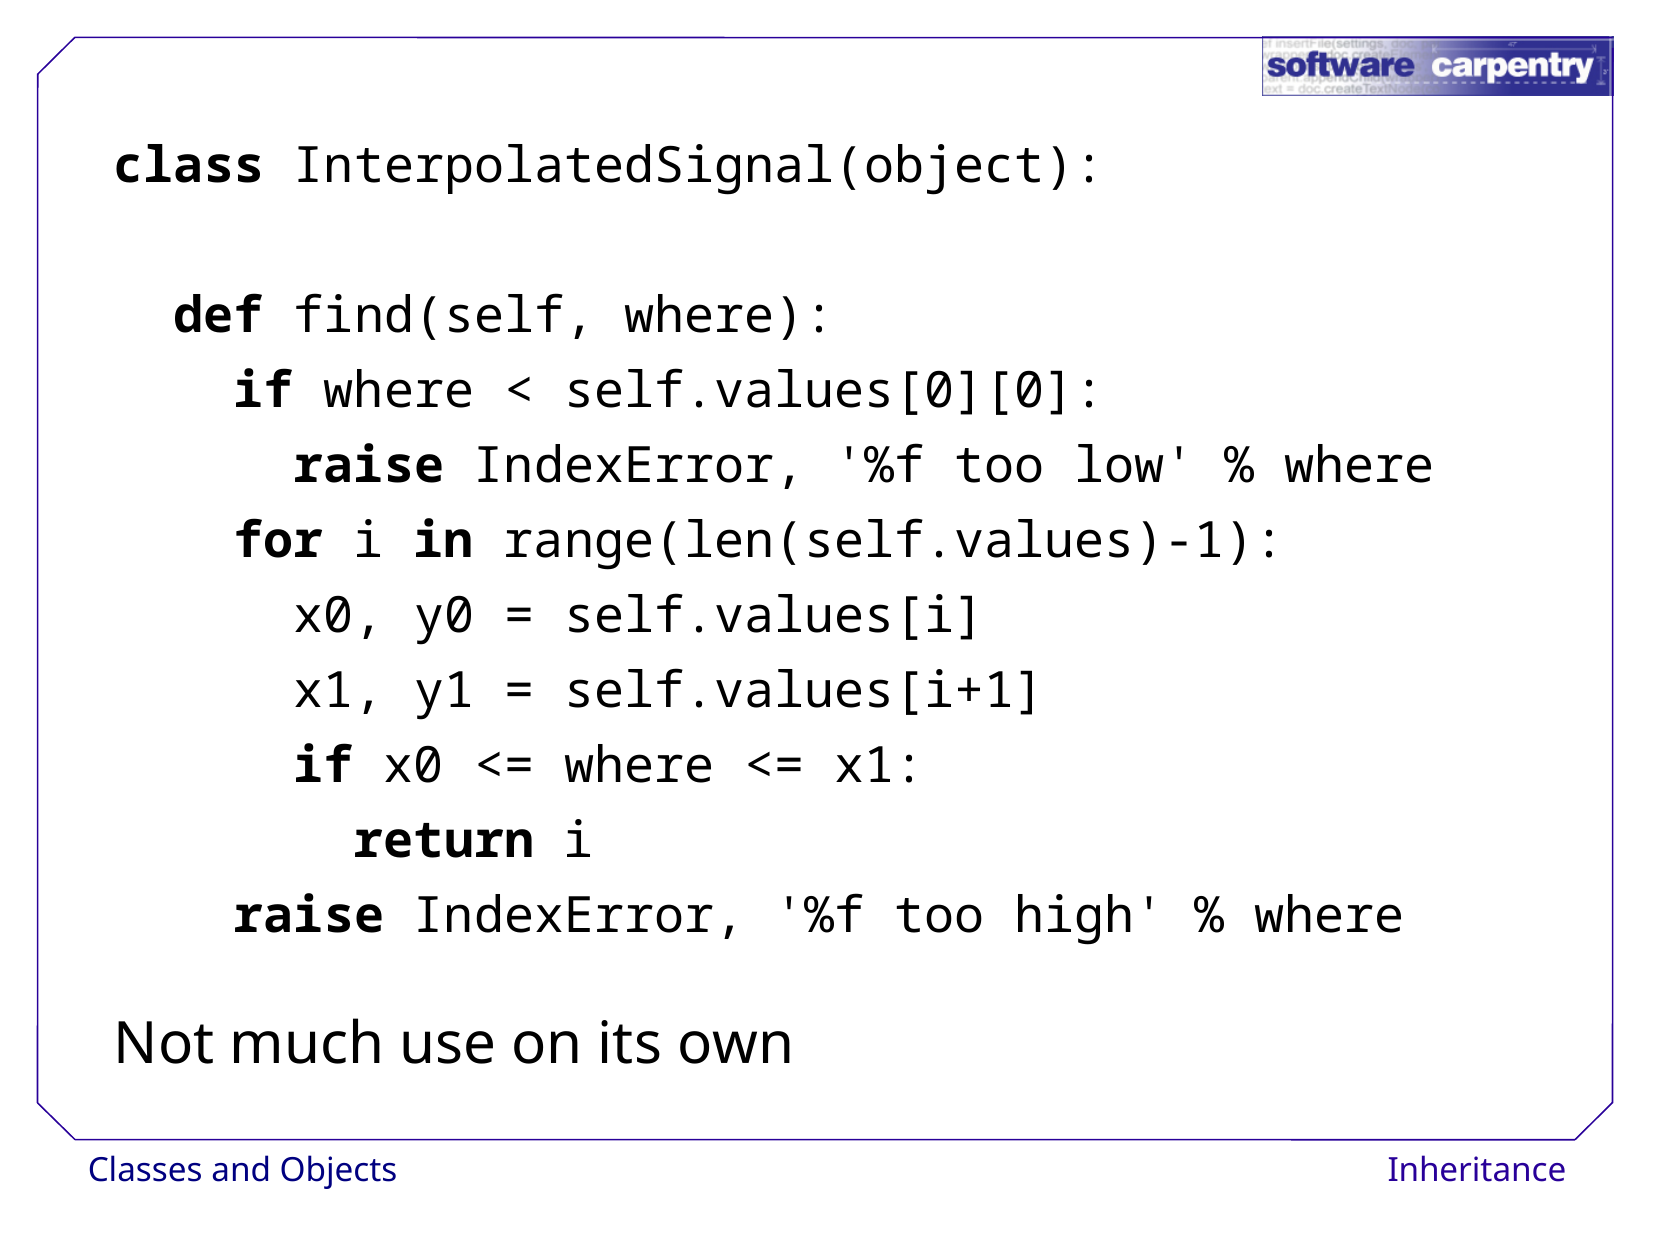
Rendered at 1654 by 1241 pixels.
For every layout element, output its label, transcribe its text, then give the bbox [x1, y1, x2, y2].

text_box Not much use on its own [99, 962, 1517, 1084]
picture [1262, 36, 1614, 96]
text_box class InterpolatedSignal(object): def find(self, where): if where < self.values[0][0]: raise IndexError, '%f too low' % where for i in range(len(self.values)-1): x0, y0 = self.values[i] x1, y1 = self.values[i+1] if x0 <= where <= x1: return i raise IndexError, '%f too high' % where [99, 109, 1517, 951]
